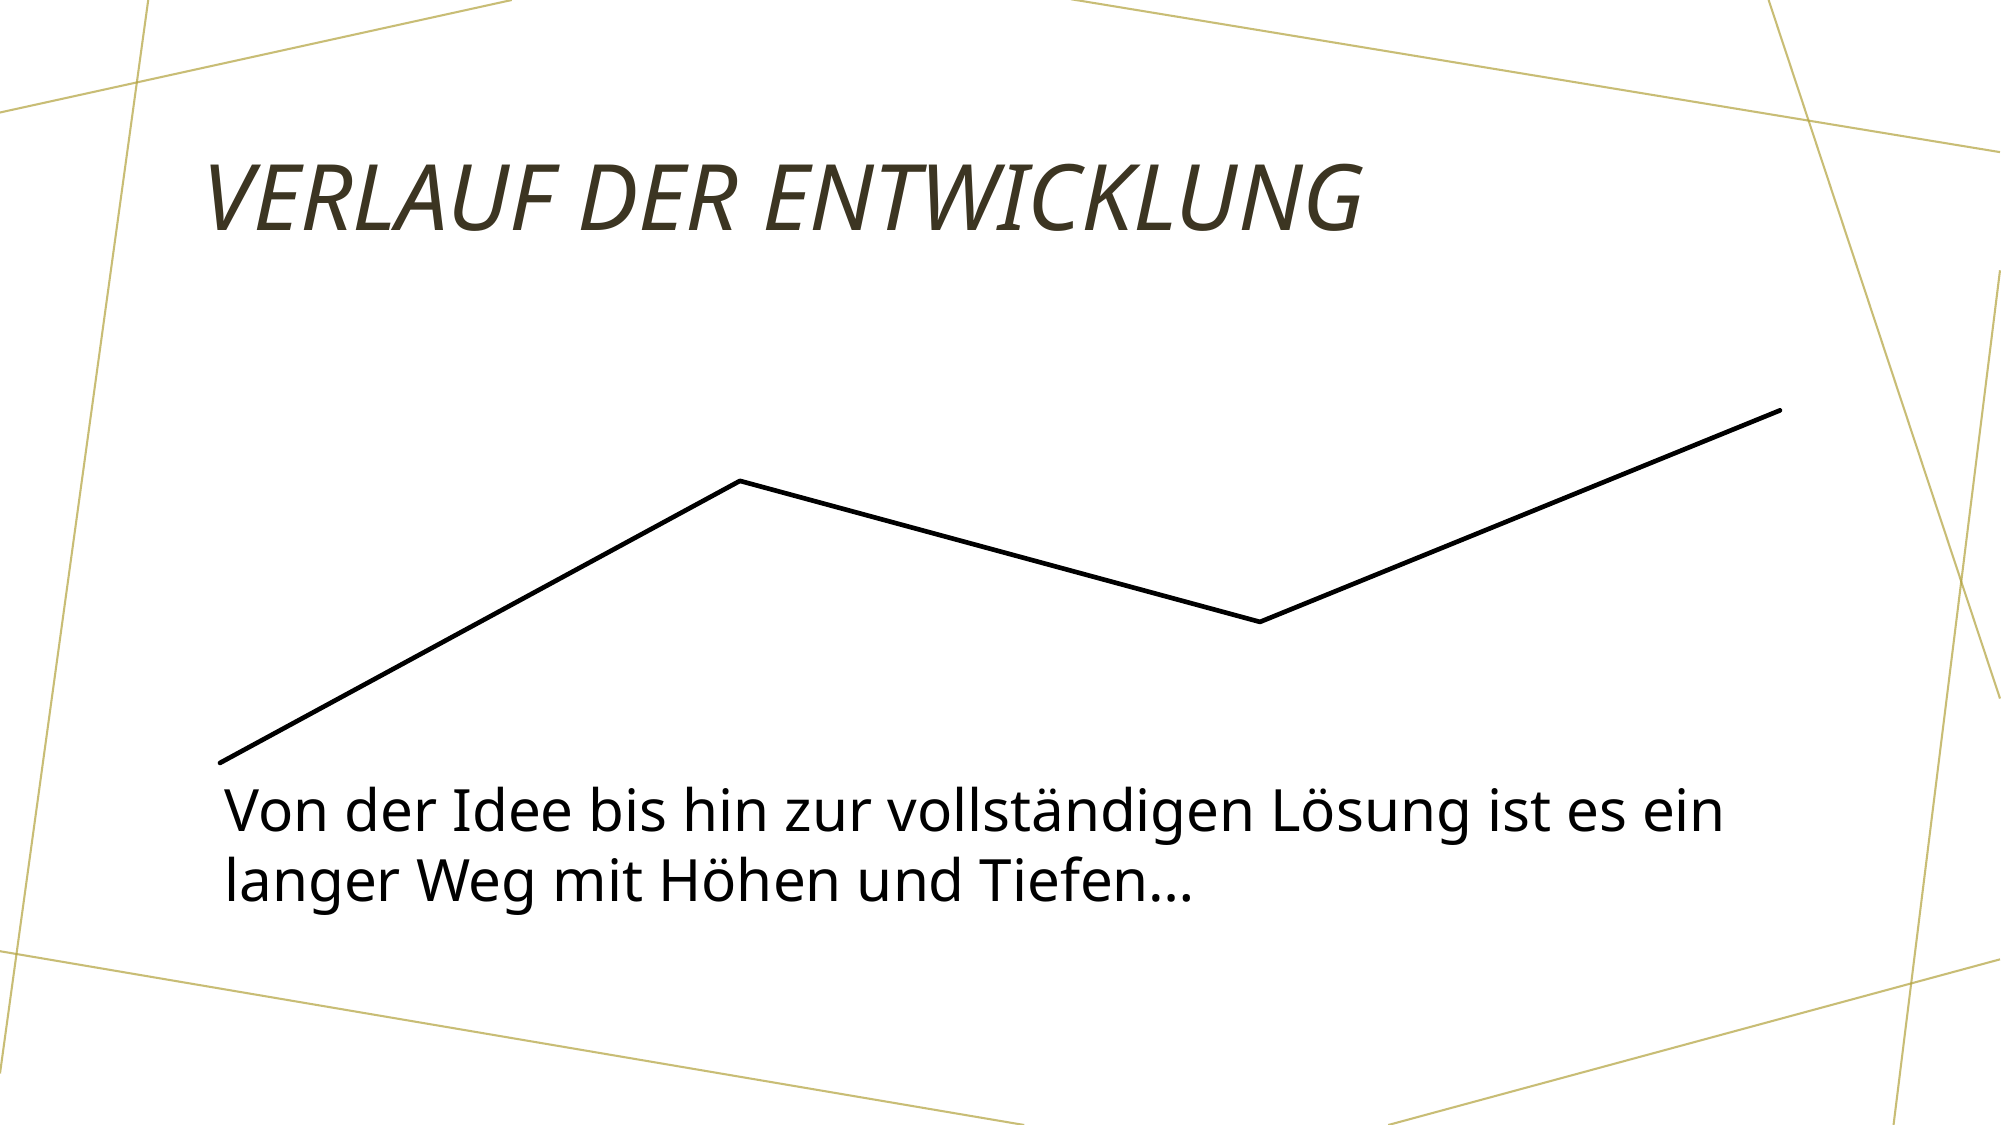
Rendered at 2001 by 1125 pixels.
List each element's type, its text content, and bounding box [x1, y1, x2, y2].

title Verlauf der Entwicklung [187, 87, 1813, 315]
chart [187, 329, 1813, 844]
text_box Von der Idee bis hin zur vollständigen Lösung ist es ein langer Weg mit Höhen und Tiefen… [209, 765, 1877, 922]
